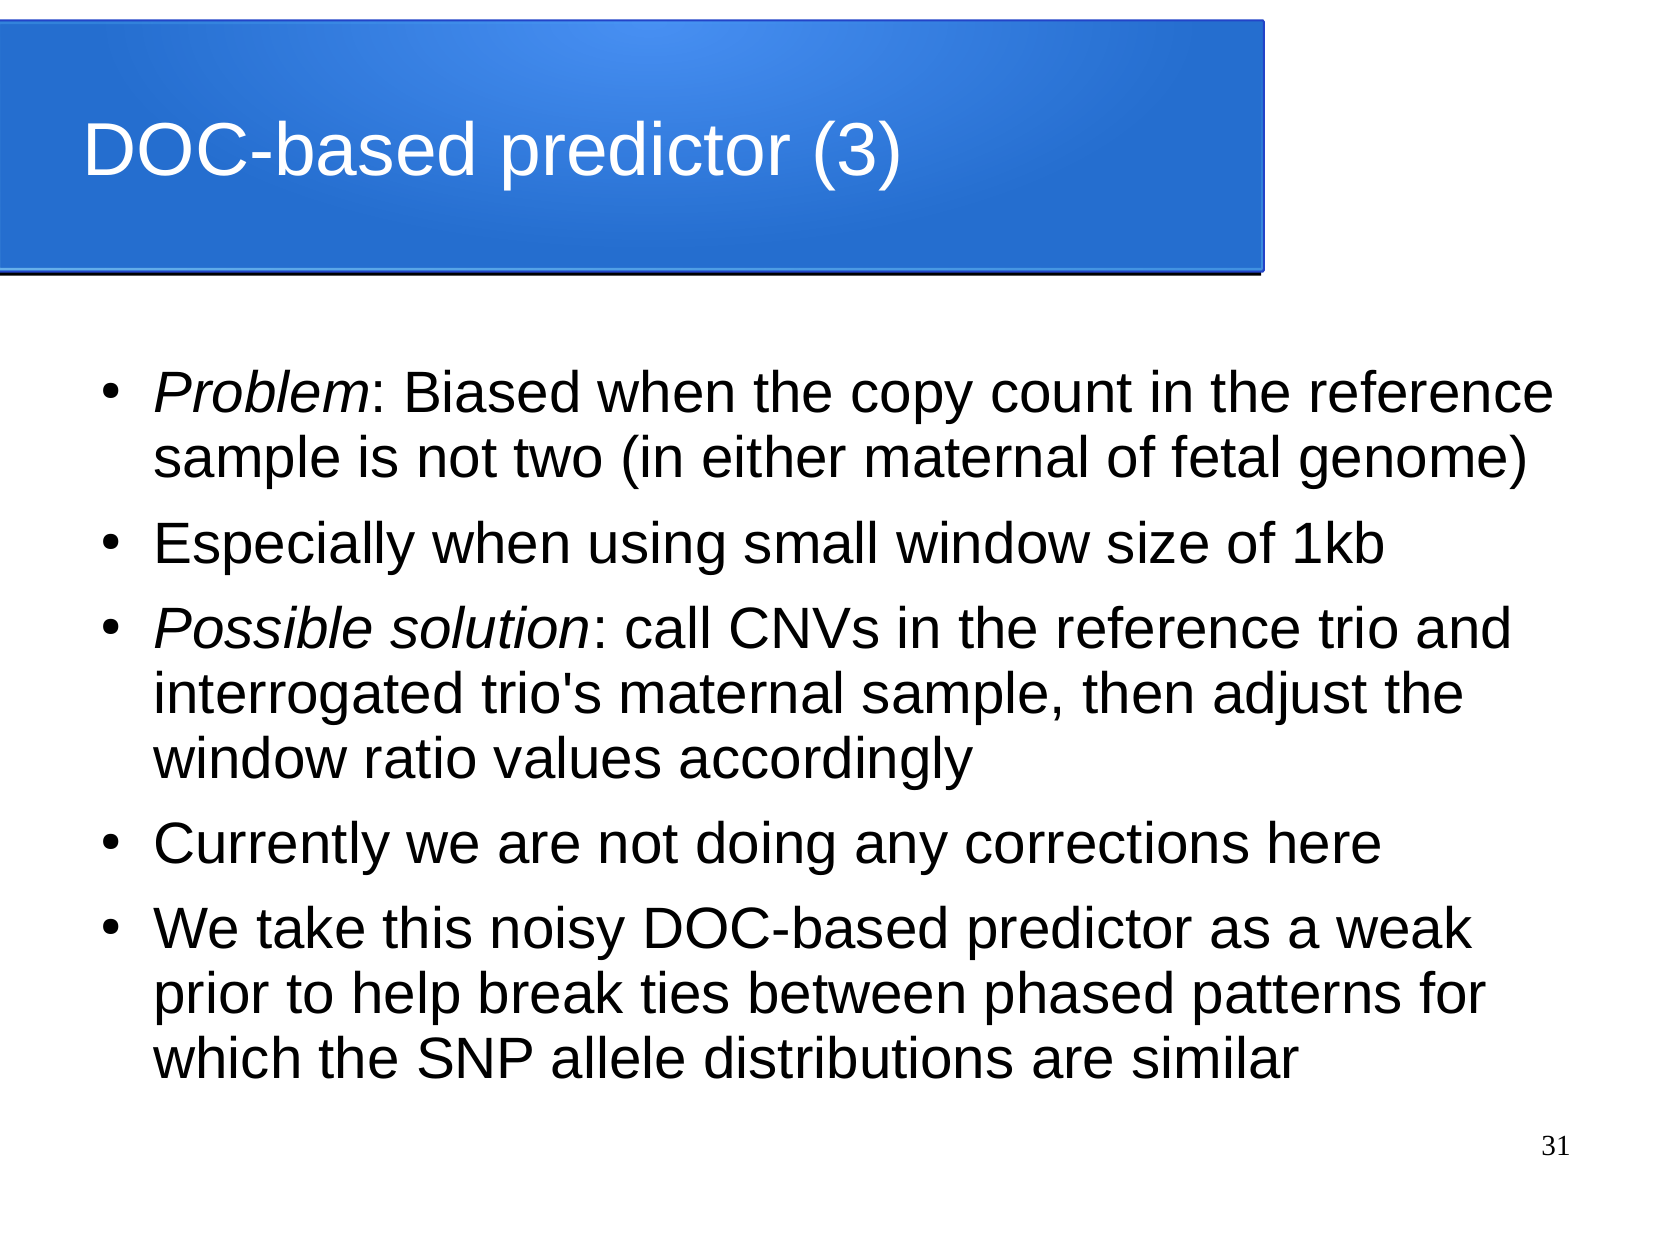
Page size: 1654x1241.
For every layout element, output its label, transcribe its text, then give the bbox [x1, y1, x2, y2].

list Problem: Biased when the copy count in the reference sample is not two (in either maternal of fetal genome) Especially when using small window size of 1kb Possible solution: call CNVs in the reference trio and interrogated trio's maternal sample, then adjust the window ratio values accordingly Currently we are not doing any corrections here We take this noisy DOC-based predictor as a weak prior to help break ties between phased patterns for which the SNP allele distributions are similar [82, 360, 1571, 1146]
title DOC-based predictor (3) [82, 47, 1235, 252]
